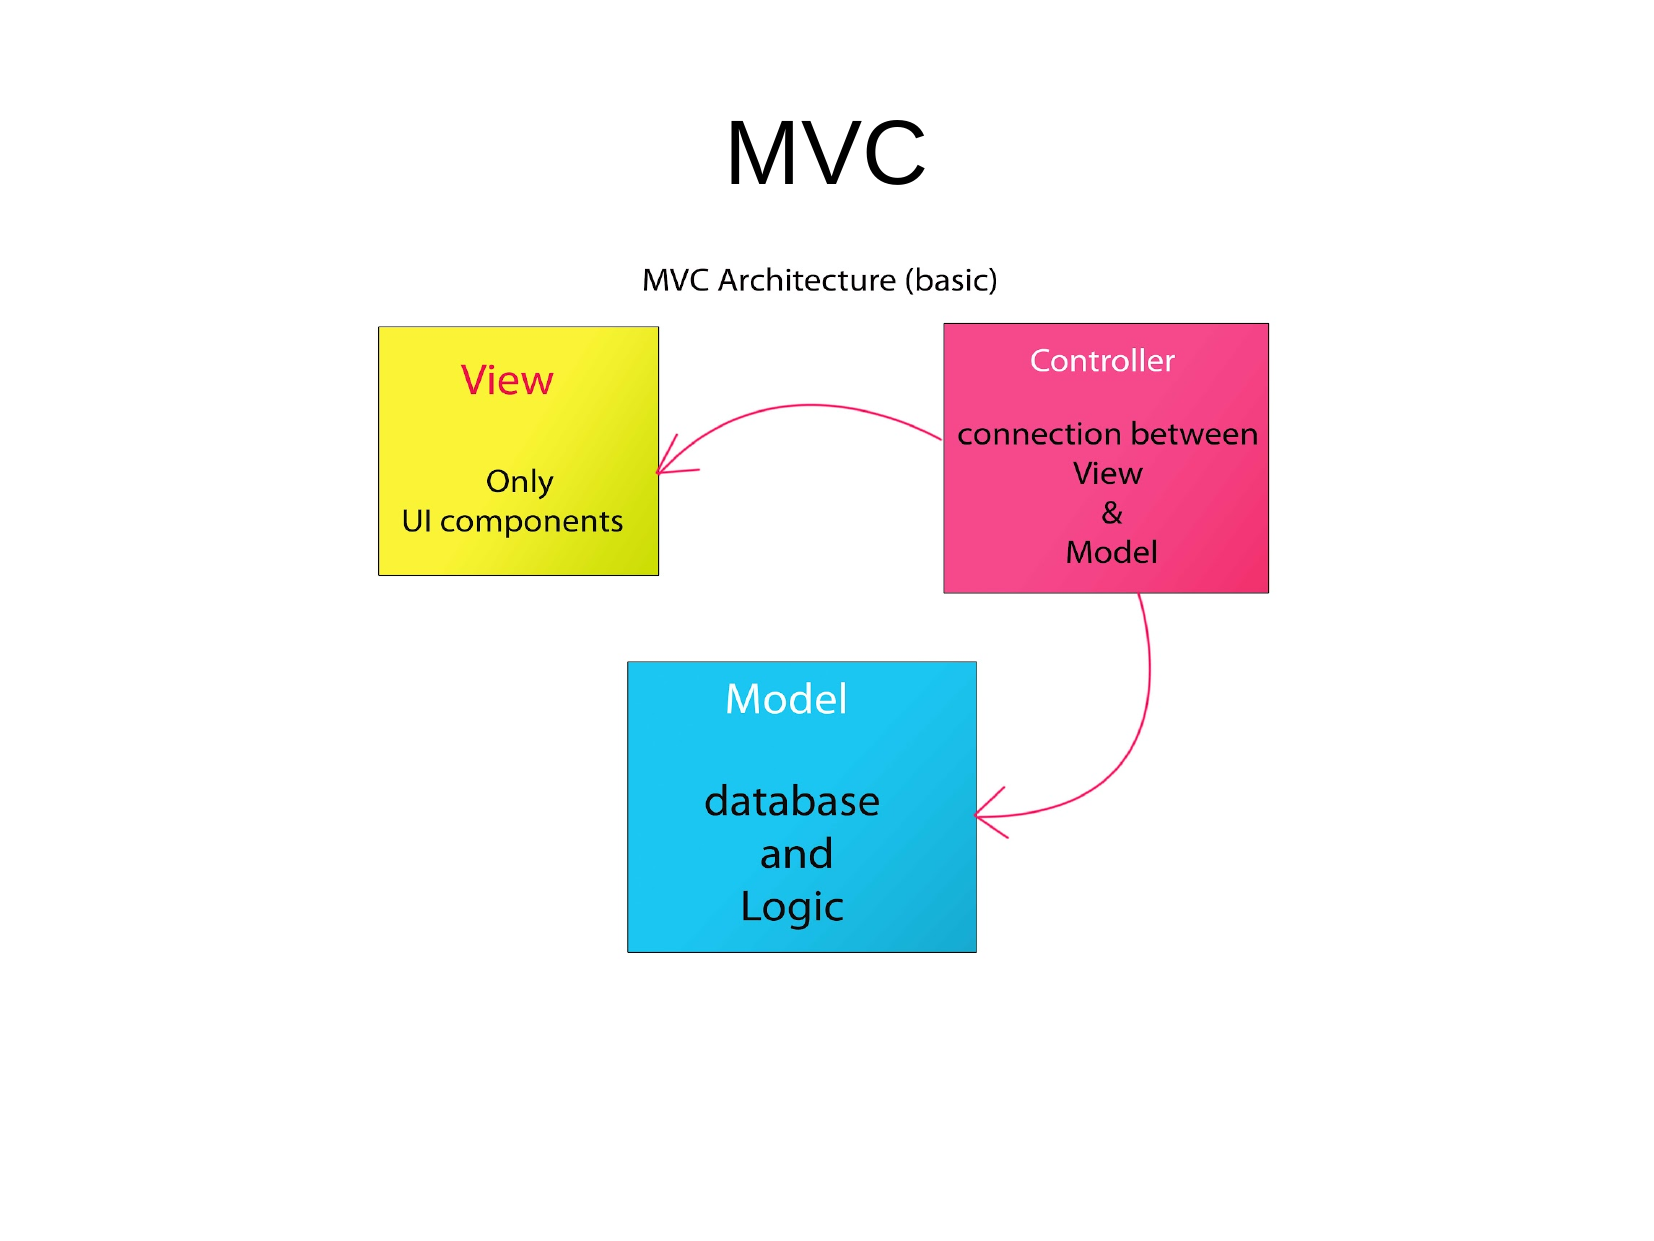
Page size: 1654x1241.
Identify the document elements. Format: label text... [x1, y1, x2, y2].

picture [271, 250, 1426, 1021]
title MVC [82, 49, 1571, 257]
